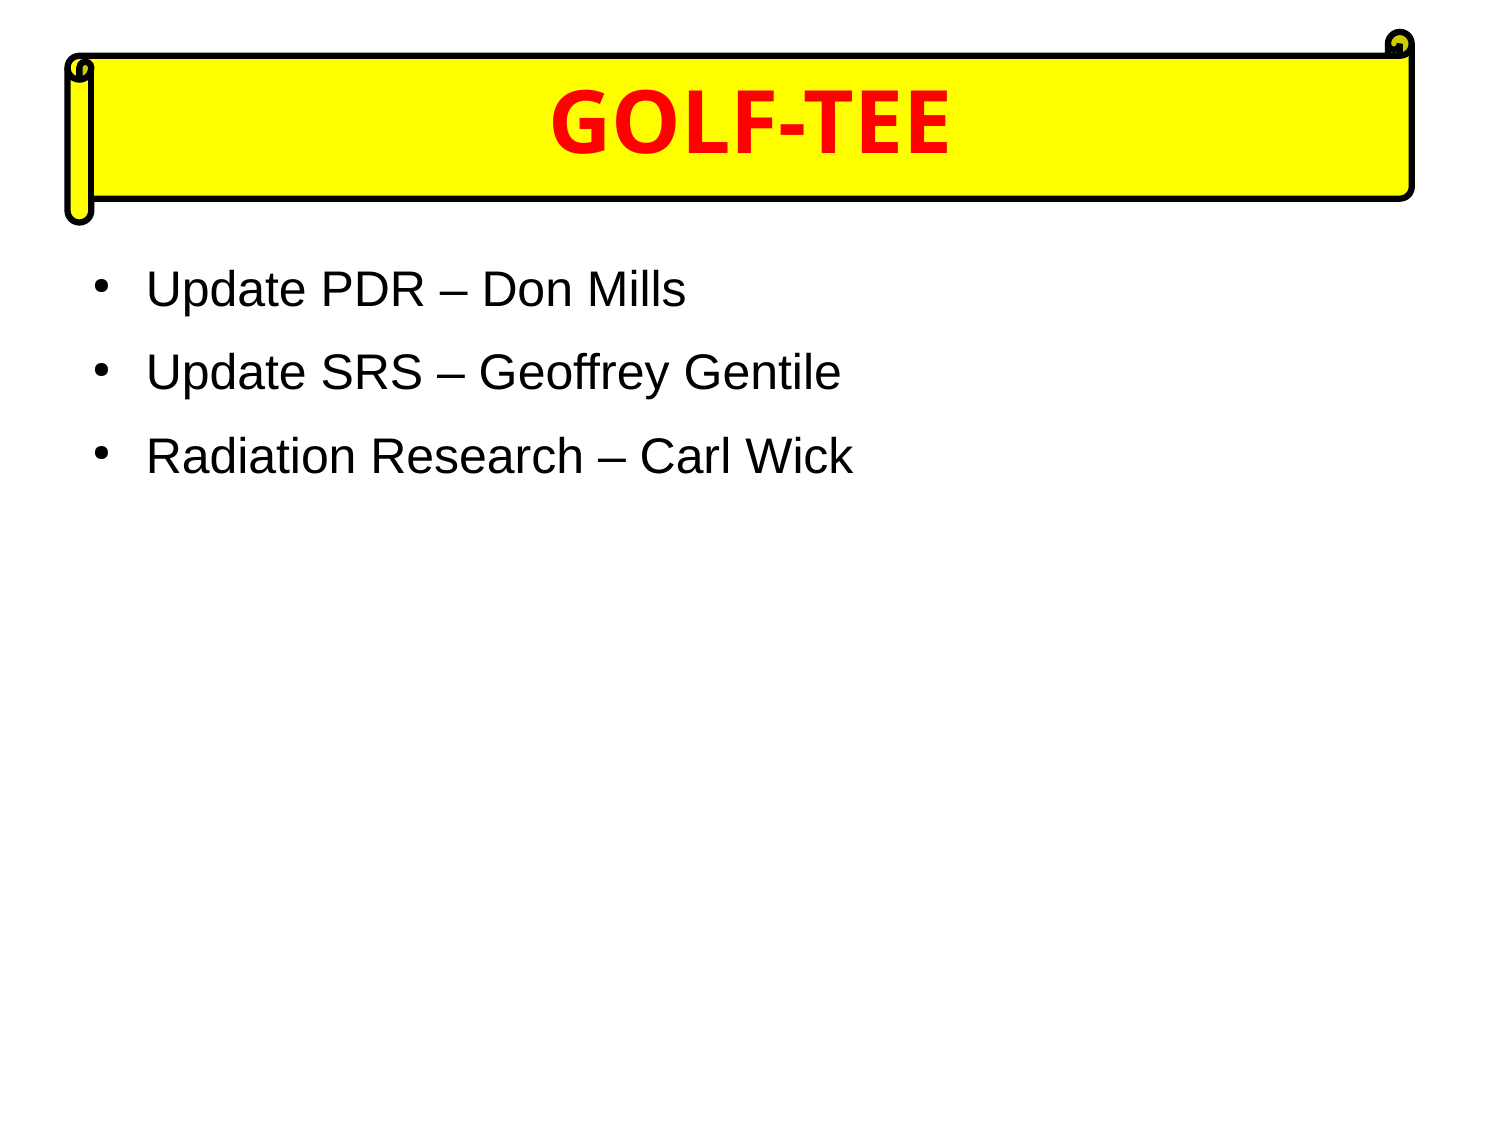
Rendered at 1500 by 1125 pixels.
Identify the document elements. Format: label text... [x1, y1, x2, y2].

text_box [72, 31, 1412, 58]
text_box [67, 179, 1412, 223]
list Update PDR – Don Mills Update SRS – Geoffrey Gentile Radiation Research – Carl Wick [75, 263, 1425, 916]
text_box GOLF-TEE [0, 58, 1500, 179]
